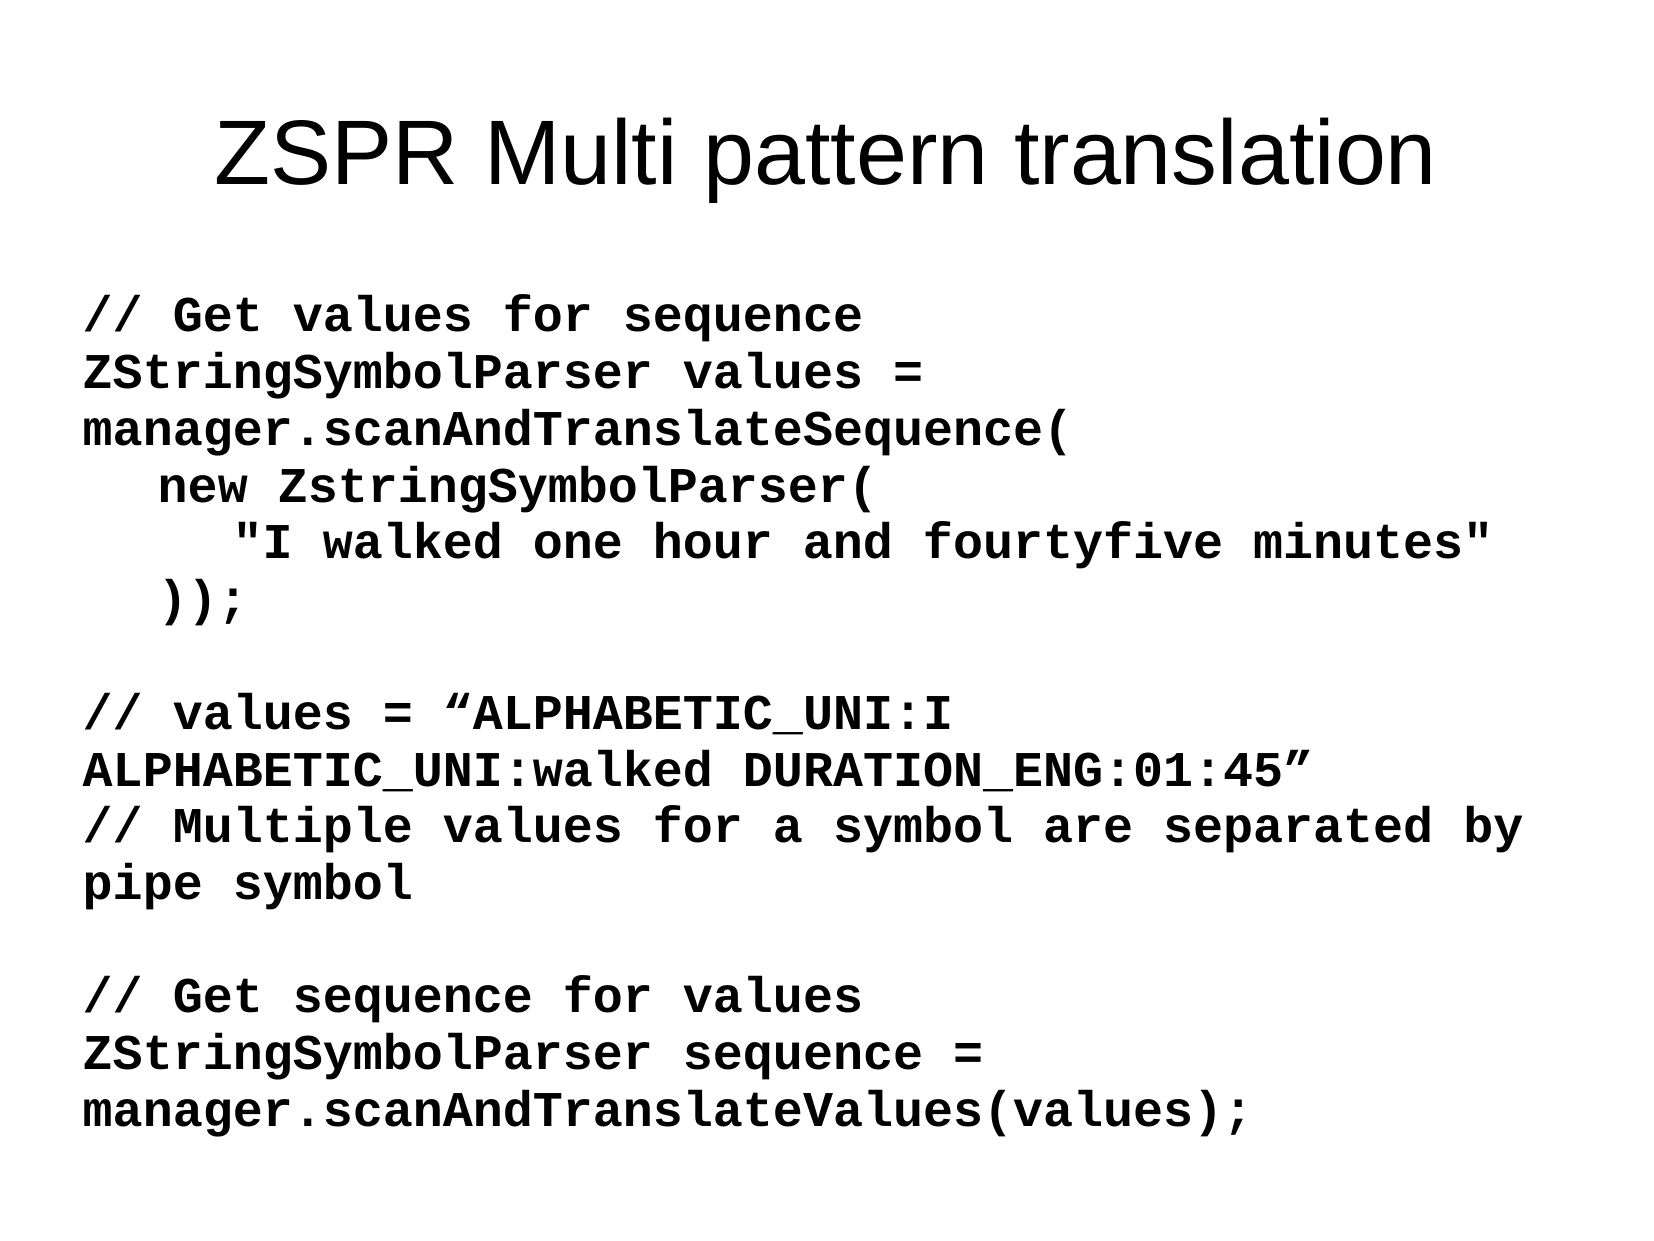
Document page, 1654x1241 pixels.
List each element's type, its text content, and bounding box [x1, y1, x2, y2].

title ZSPR Multi pattern translation [82, 49, 1571, 257]
subtitle // Get values for sequence ZStringSymbolParser values = manager.scanAndTranslateSequence( new ZstringSymbolParser( "I walked one hour and fourtyfive minutes" )); // values = “ALPHABETIC_UNI:I ALPHABETIC_UNI:walked DURATION_ENG:01:45” // Multiple values for a symbol are separated by pipe symbol // Get sequence for values ZStringSymbolParser sequence = manager.scanAndTranslateValues(values); [82, 290, 1571, 1199]
